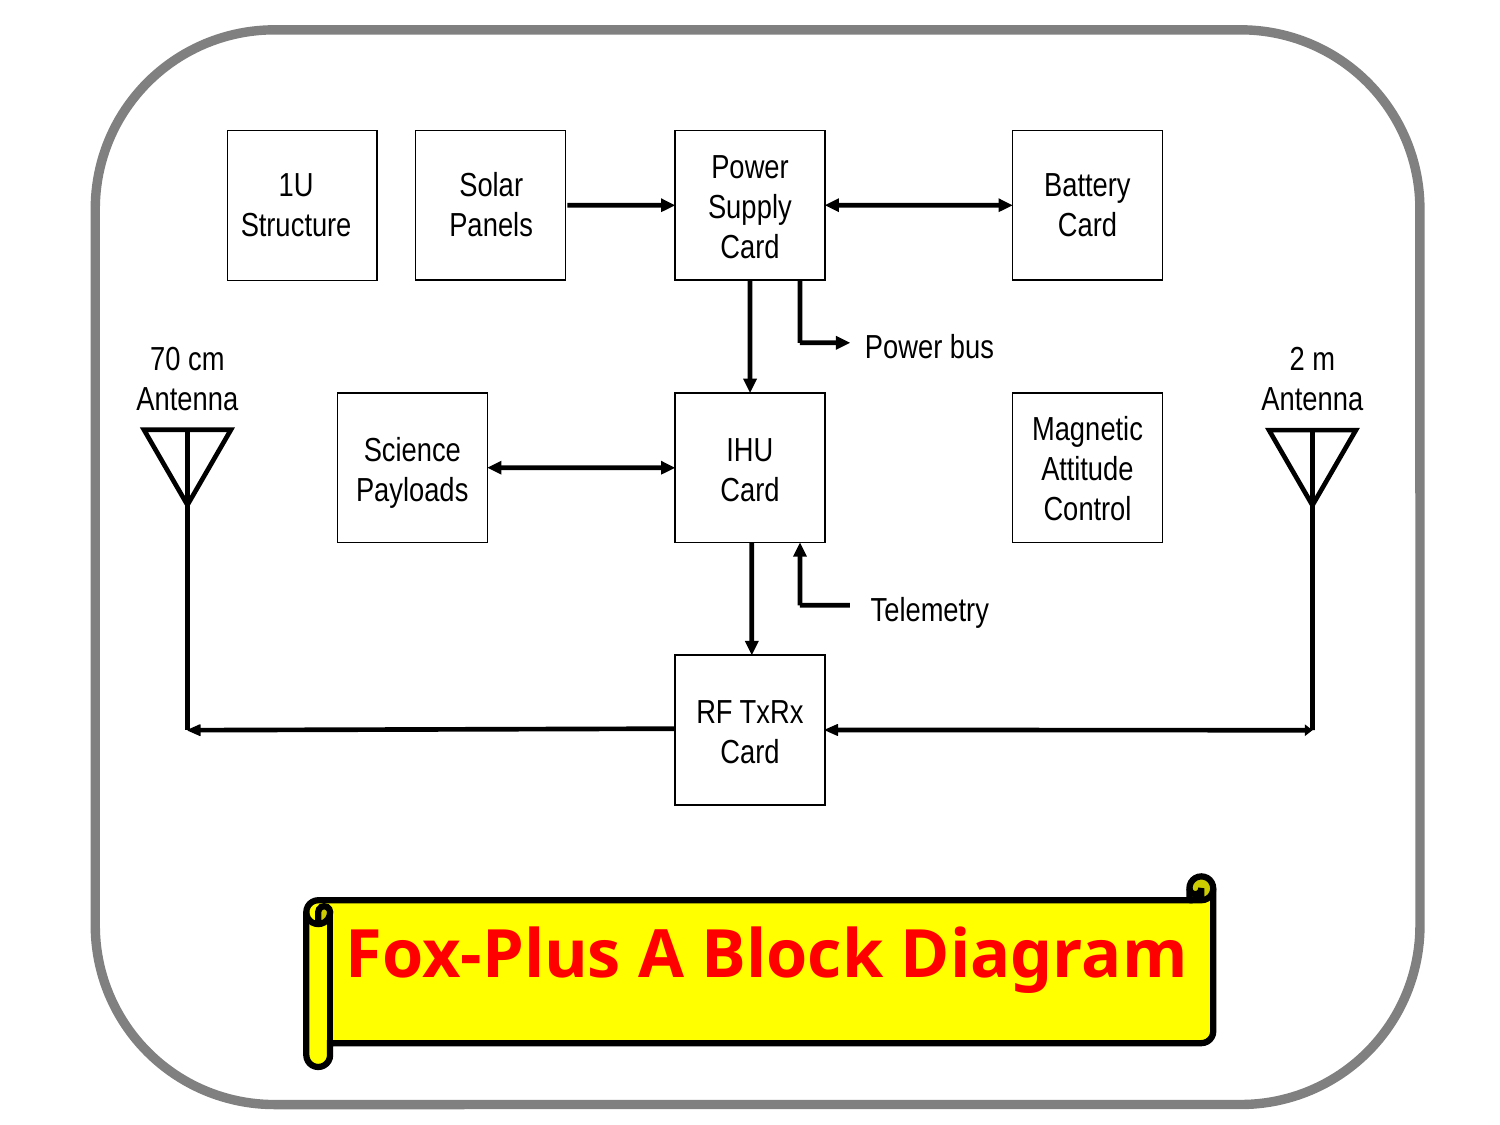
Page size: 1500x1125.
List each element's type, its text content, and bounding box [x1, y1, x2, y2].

text_box RF TxRx Card [675, 654, 825, 805]
text_box 70 cm Antenna [121, 330, 254, 425]
text_box Magnetic Attitude Control [1012, 399, 1163, 535]
text_box Power bus [849, 317, 1010, 373]
text_box Solar Panels [416, 155, 567, 251]
text_box Power Supply Card [675, 130, 825, 281]
text_box 1U Structure [221, 155, 372, 251]
text_box [306, 998, 1214, 1068]
text_box Battery Card [1012, 155, 1163, 251]
text_box 2 m Antenna [1246, 330, 1379, 425]
text_box [310, 876, 1214, 903]
text_box IHU Card [675, 392, 825, 543]
text_box Telemetry [855, 580, 1005, 636]
text_box Science Payloads [337, 392, 488, 543]
text_box Fox-Plus A Block Diagram [260, 903, 1273, 998]
